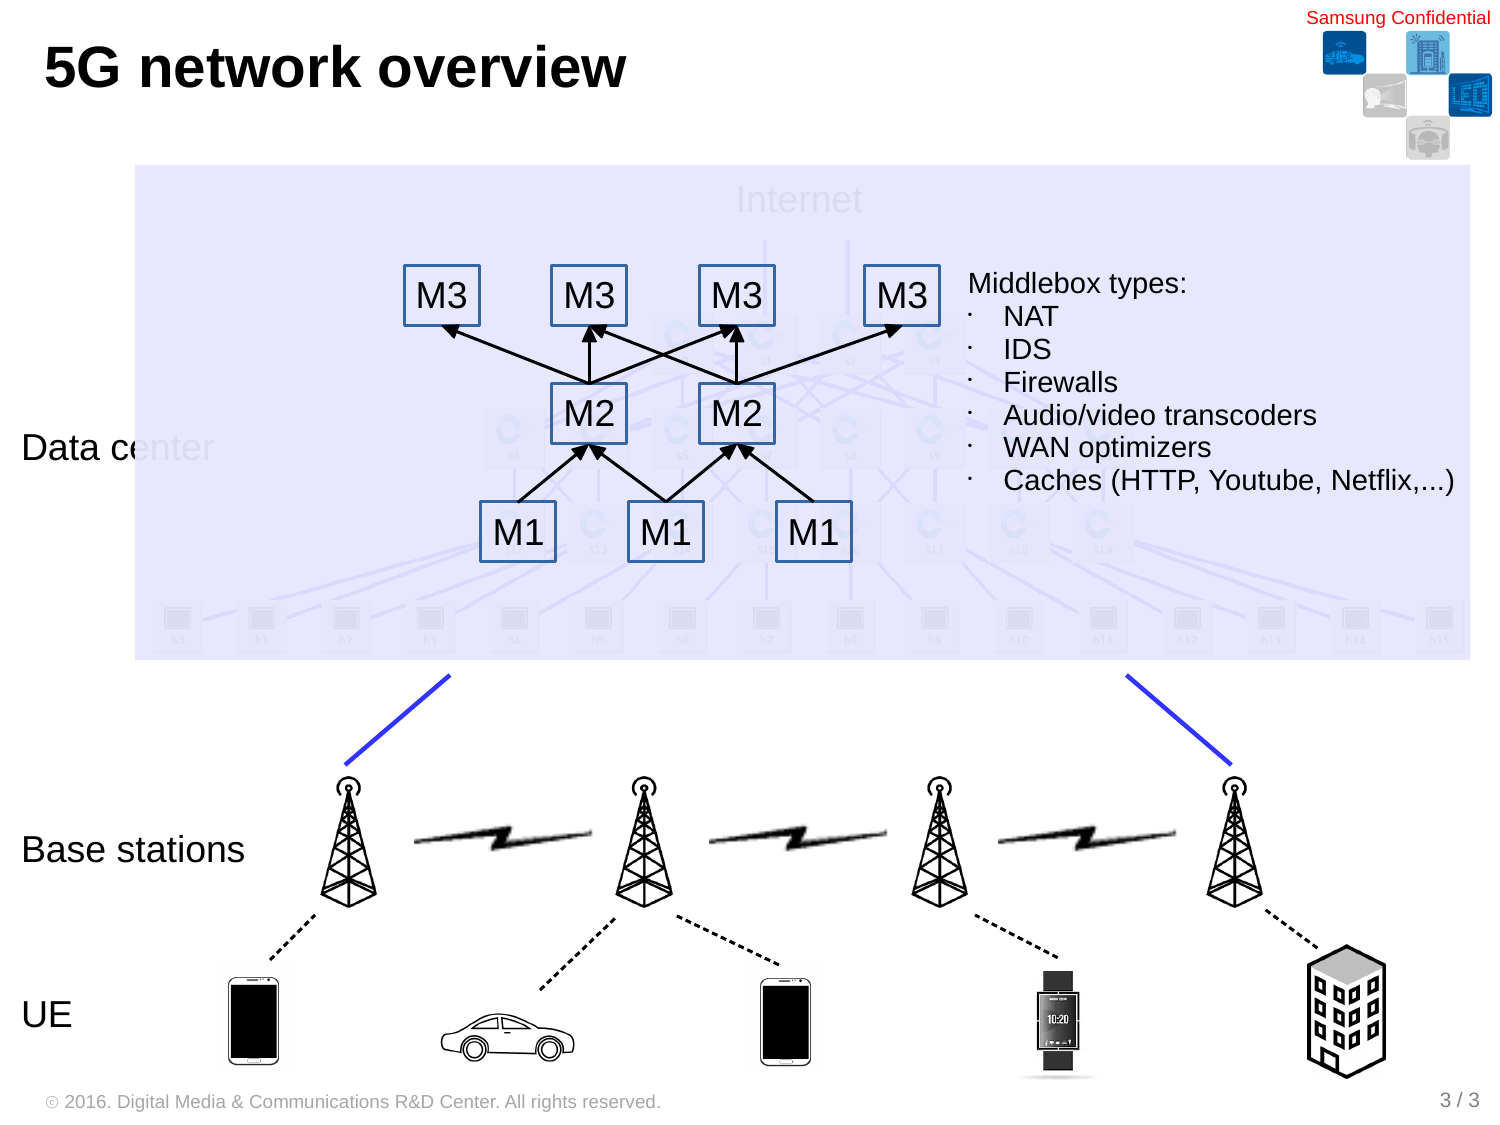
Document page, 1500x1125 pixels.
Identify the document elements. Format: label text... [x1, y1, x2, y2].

text_box M1 [776, 501, 852, 562]
text_box Data center [6, 419, 135, 477]
text_box UE [6, 986, 89, 1043]
picture [1011, 971, 1104, 1081]
picture [744, 960, 824, 1073]
picture [414, 820, 595, 859]
picture [440, 996, 575, 1081]
text_box M3 [551, 265, 627, 326]
text_box Base stations [6, 820, 261, 878]
text_box [135, 164, 1471, 661]
picture [615, 776, 673, 908]
text_box M3 [699, 265, 775, 326]
picture [320, 776, 377, 908]
title 5G network overview [29, 20, 1380, 108]
text_box M2 [699, 383, 775, 444]
text_box M1 [628, 501, 704, 562]
picture [212, 959, 292, 1073]
picture [1321, 30, 1493, 160]
picture [1206, 776, 1263, 908]
picture [911, 776, 968, 908]
text_box M2 [551, 383, 627, 444]
picture [709, 820, 890, 859]
picture [998, 820, 1179, 860]
text_box M1 [480, 501, 556, 562]
text_box Middlebox types: NAT IDS Firewalls Audio/video transcoders WAN optimizers Caches (HTTP, Youtube, Netflix,...) [953, 259, 1467, 505]
slide_number <number> / 3 [1319, 1079, 1495, 1118]
text_box M3 [864, 265, 940, 326]
picture [1307, 944, 1386, 1079]
text_box M3 [404, 265, 480, 326]
